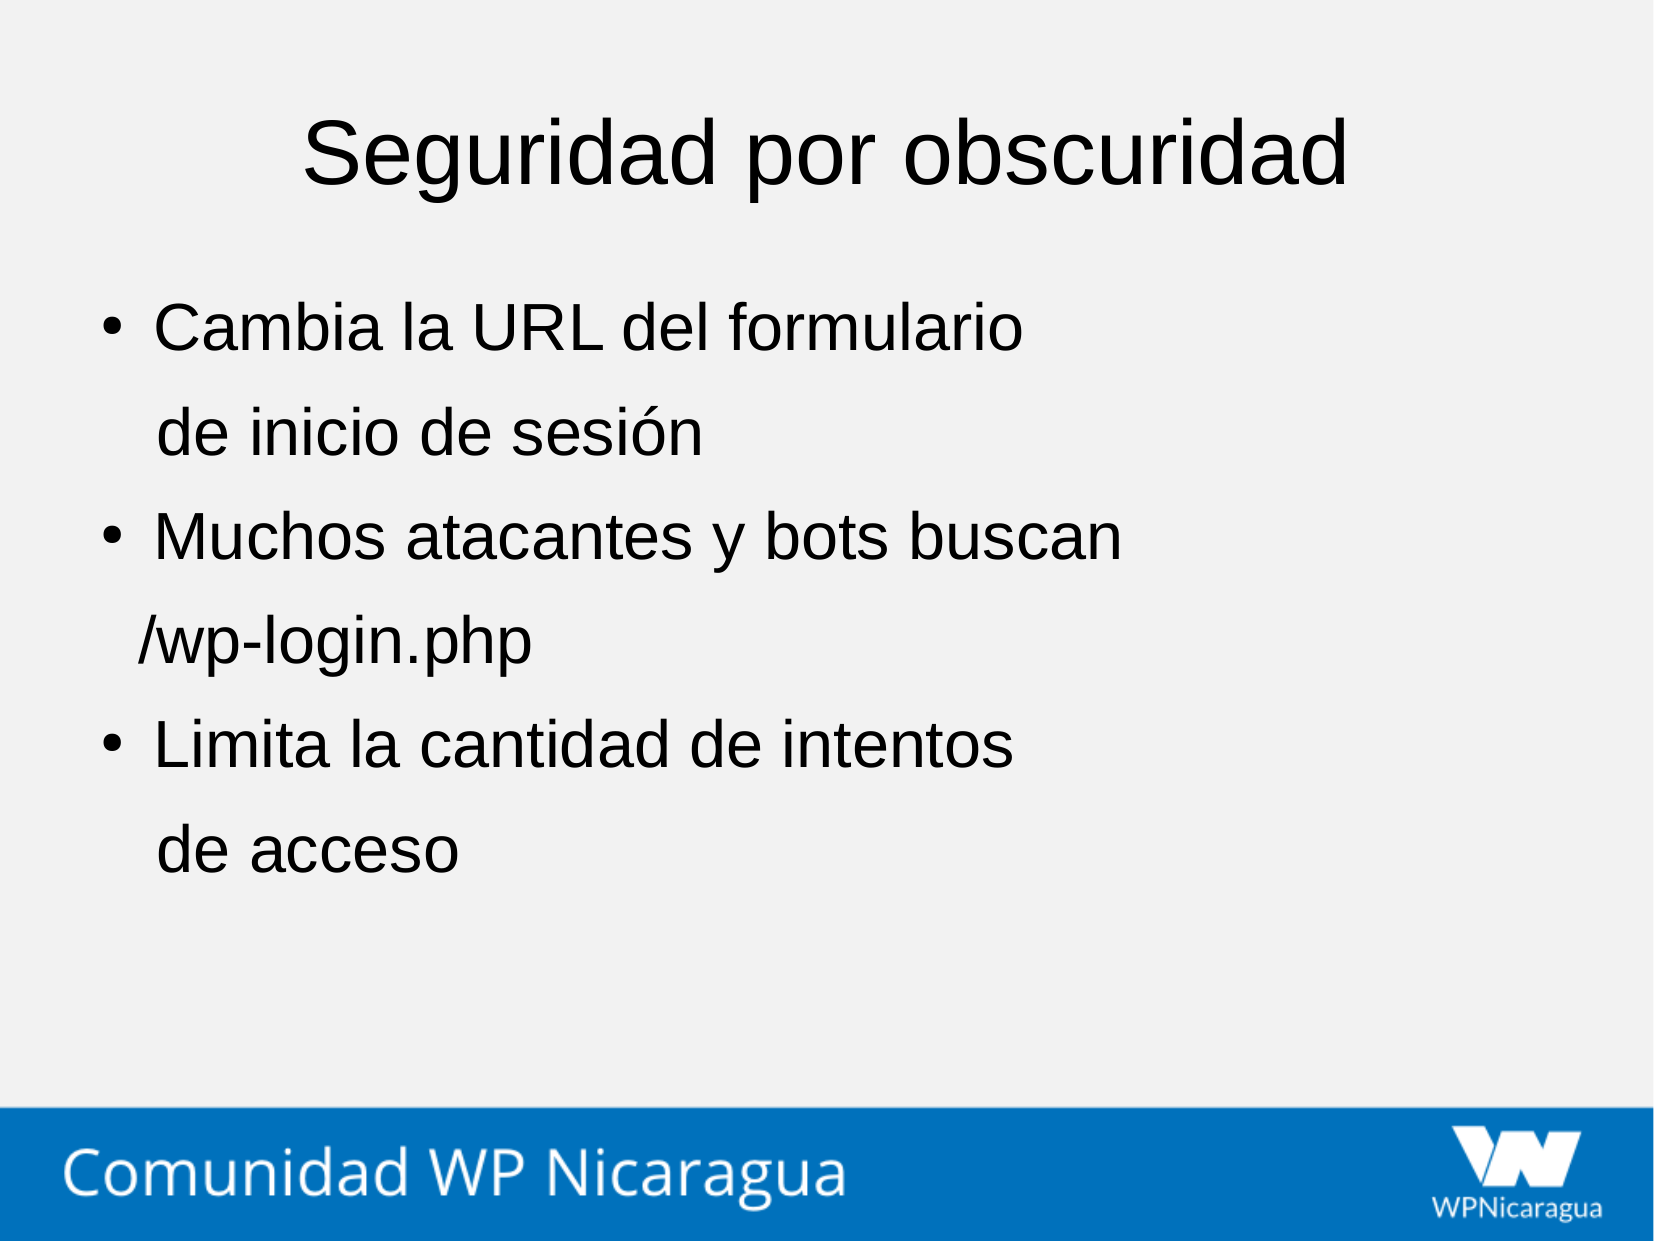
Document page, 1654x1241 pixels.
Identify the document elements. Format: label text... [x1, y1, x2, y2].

list Cambia la URL del formulario de inicio de sesión Muchos atacantes y bots buscan /wp-­login.php Limita la cantidad de intentos de acceso [82, 290, 1571, 1010]
title Seguridad por obscuridad [82, 49, 1571, 257]
picture [0, 0, 1654, 1241]
